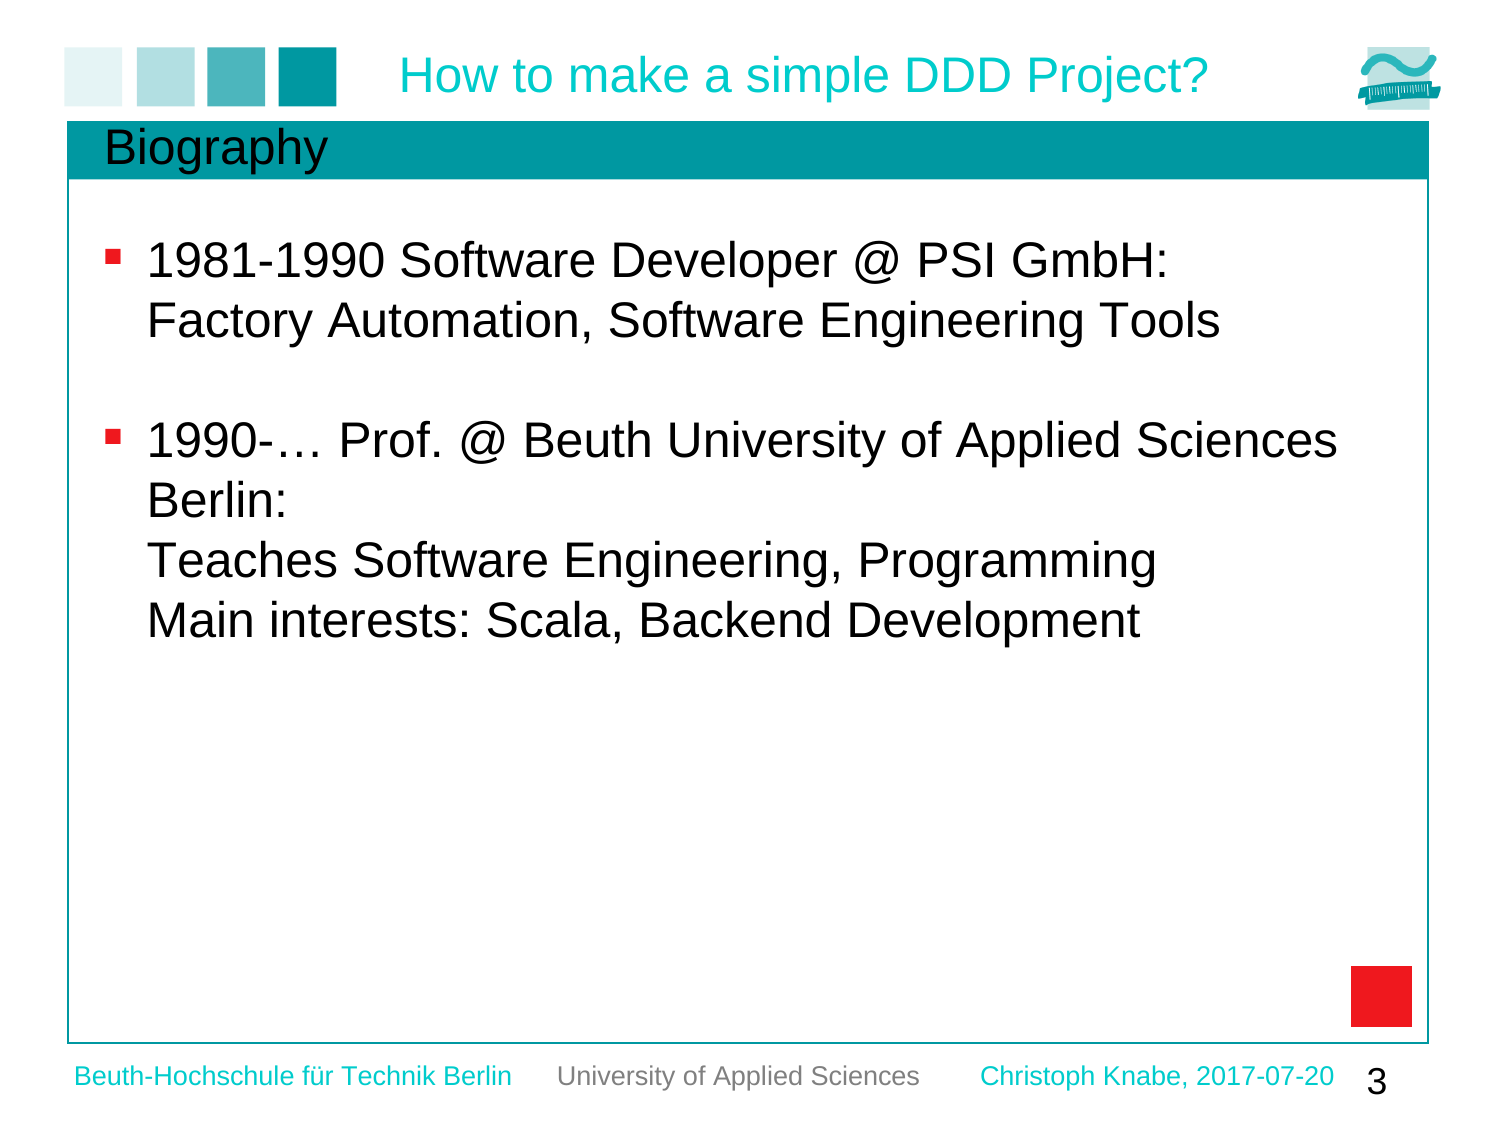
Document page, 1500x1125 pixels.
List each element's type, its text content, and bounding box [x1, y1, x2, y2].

picture [1358, 47, 1441, 110]
text_box 1981-1990 Software Developer @ PSI GmbH: Factory Automation, Software Engineering Tools 1990-… Prof. @ Beuth University of Applied Sciences Berlin: Teaches Software Engineering, Programming Main interests: Scala, Backend Development [90, 219, 1397, 716]
text_box Biography [89, 106, 976, 182]
